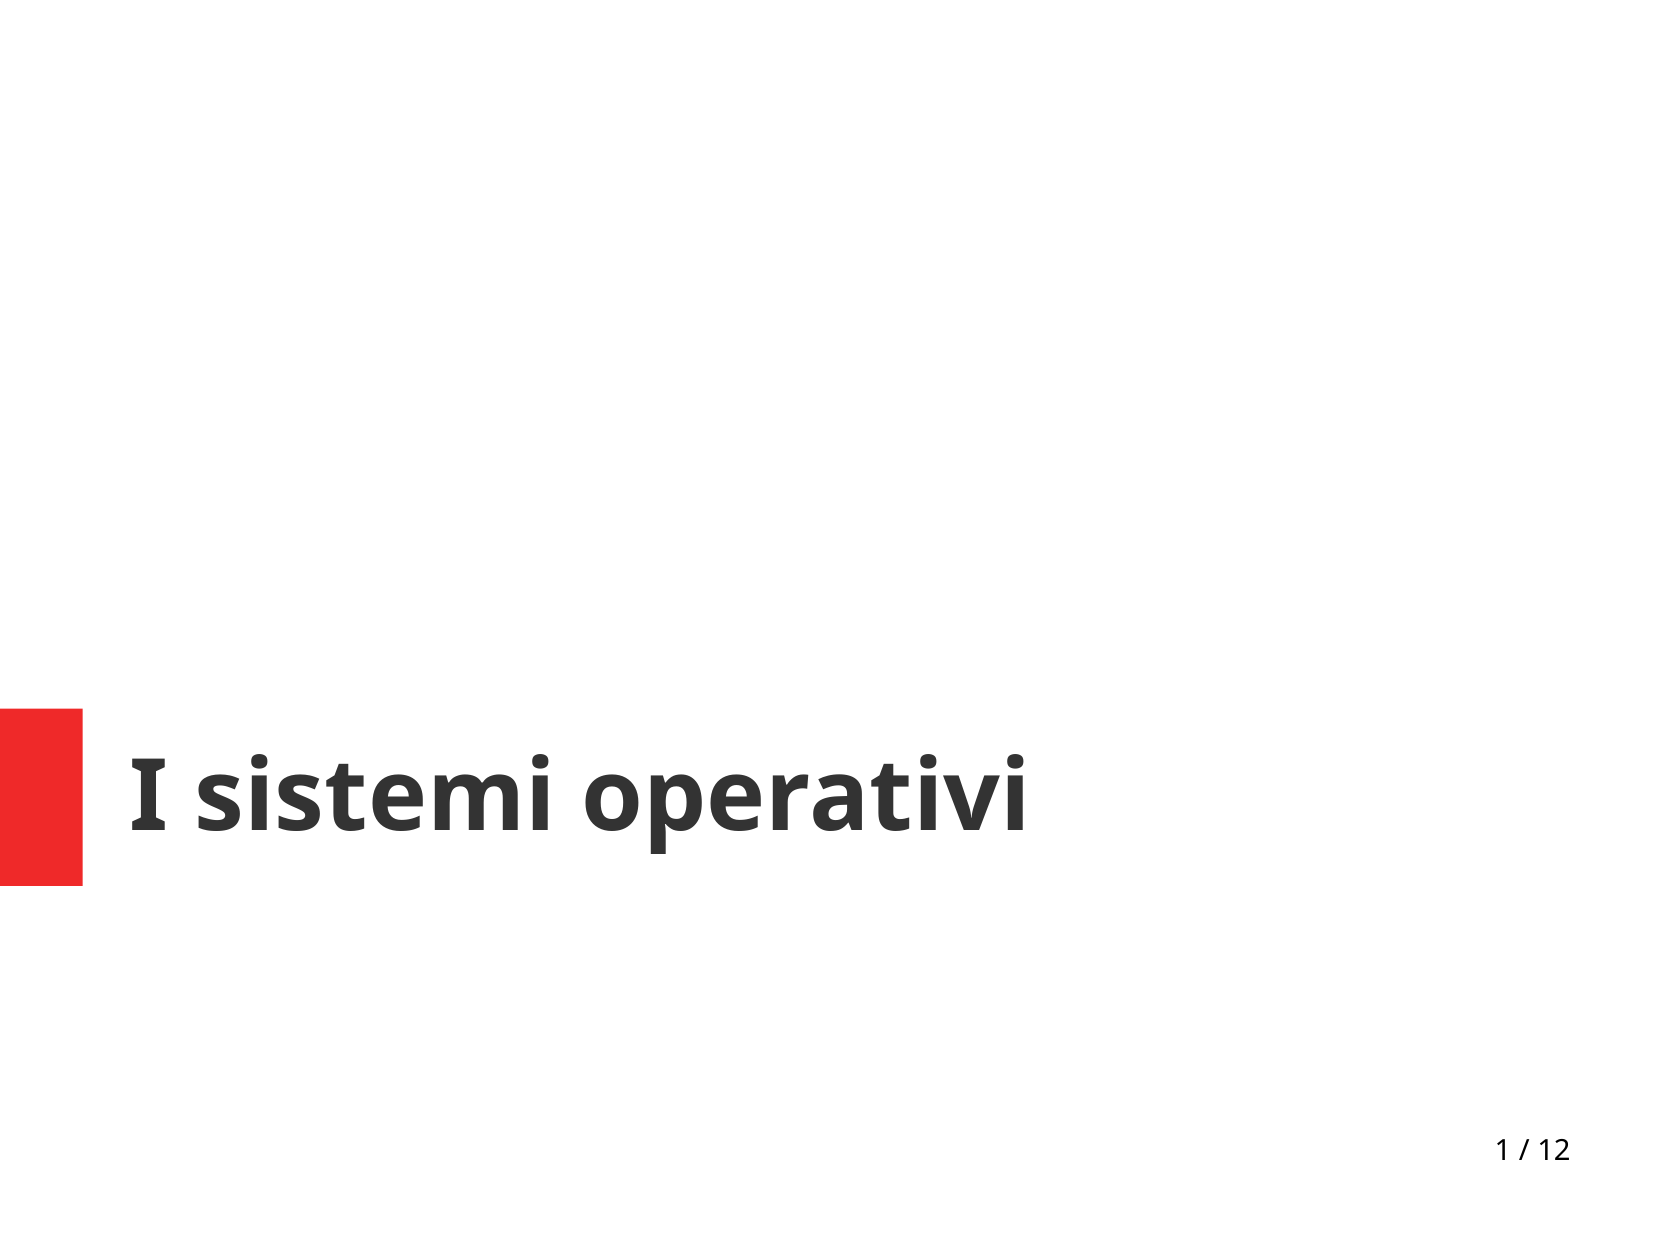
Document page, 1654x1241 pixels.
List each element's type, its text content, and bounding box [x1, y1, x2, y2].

title I sistemi operativi [129, 655, 1536, 928]
